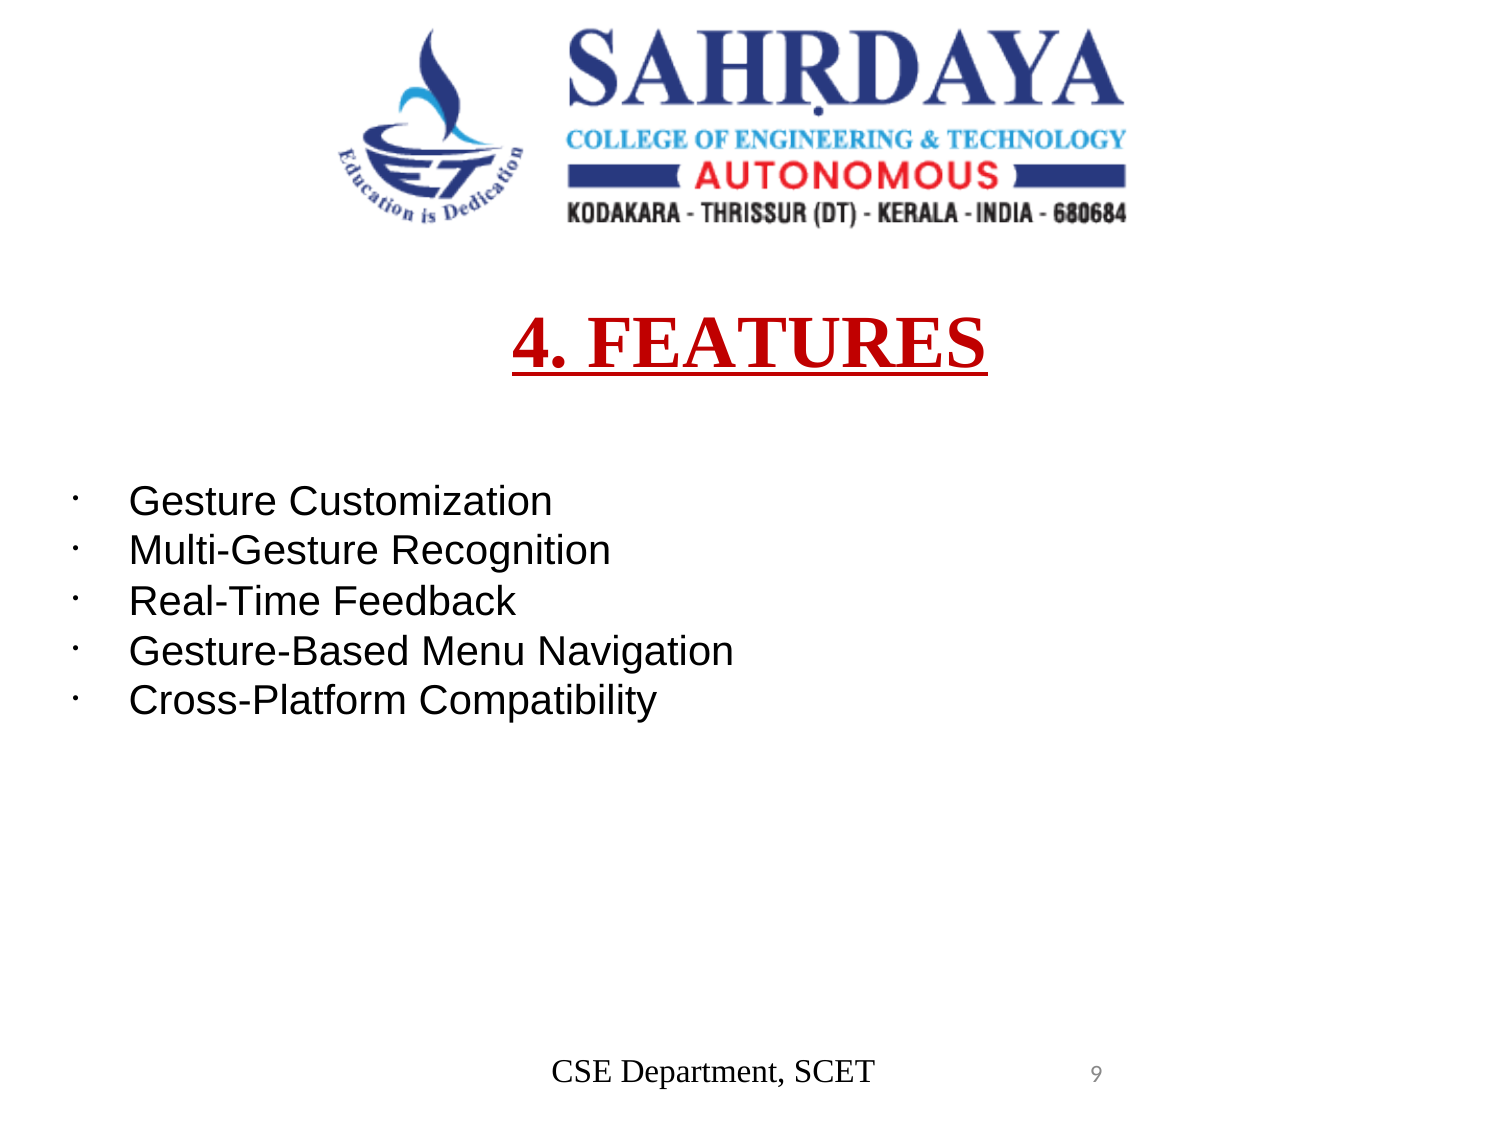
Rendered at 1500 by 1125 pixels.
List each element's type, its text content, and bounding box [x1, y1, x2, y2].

picture [284, 0, 1177, 265]
text_box CSE Department, SCET [312, 1037, 1201, 1098]
text_box [75, 162, 1443, 1103]
text_box Gesture Customization Multi-Gesture Recognition Real-Time Feedback Gesture-Based Menu Navigation Cross-Platform Compatibility [57, 465, 1408, 945]
text_box 4. FEATURES [75, 285, 1426, 365]
